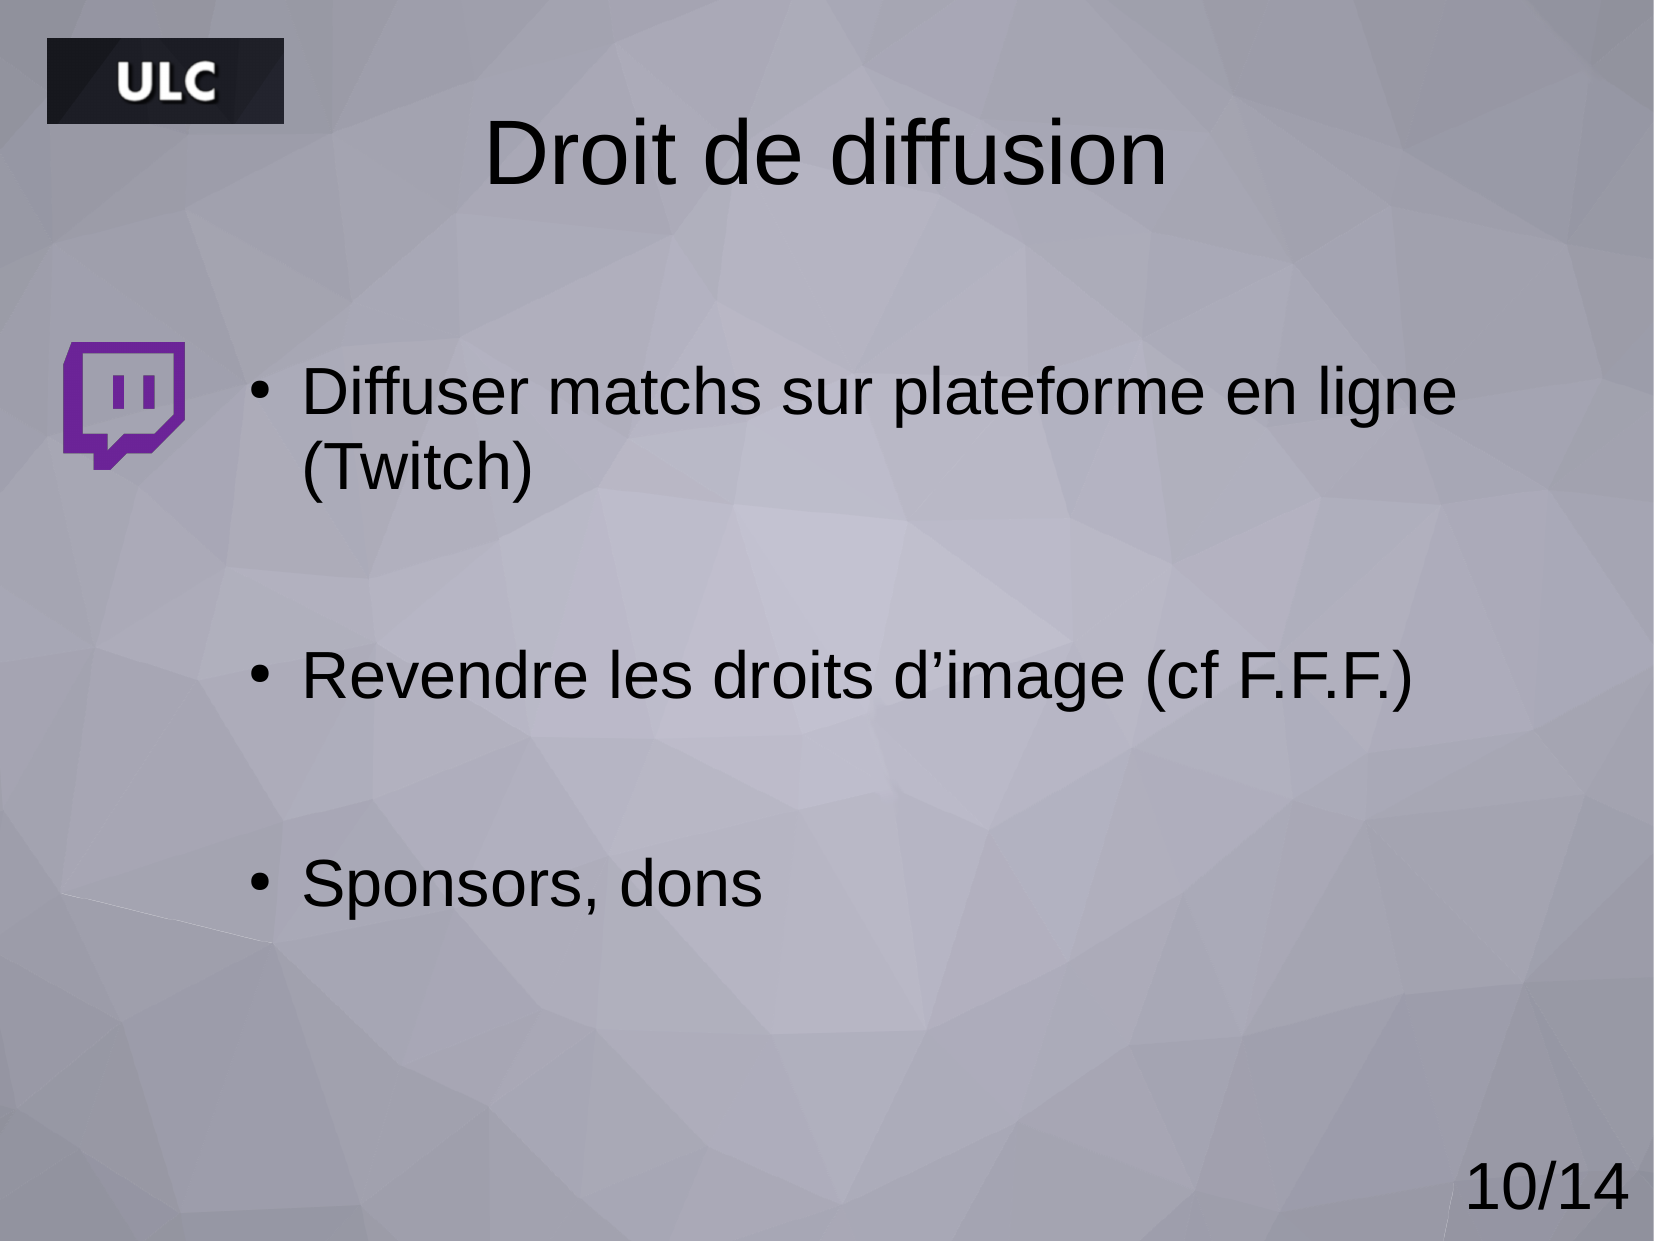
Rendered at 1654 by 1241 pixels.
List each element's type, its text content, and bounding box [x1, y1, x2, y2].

list Diffuser matchs sur plateforme en ligne (Twitch) Revendre les droits d’image (cf F.F.F.) Sponsors, dons [230, 354, 1530, 1046]
title Droit de diffusion [82, 49, 1571, 257]
list 10/14 [1393, 1045, 1654, 1217]
picture [0, 0, 1654, 1241]
